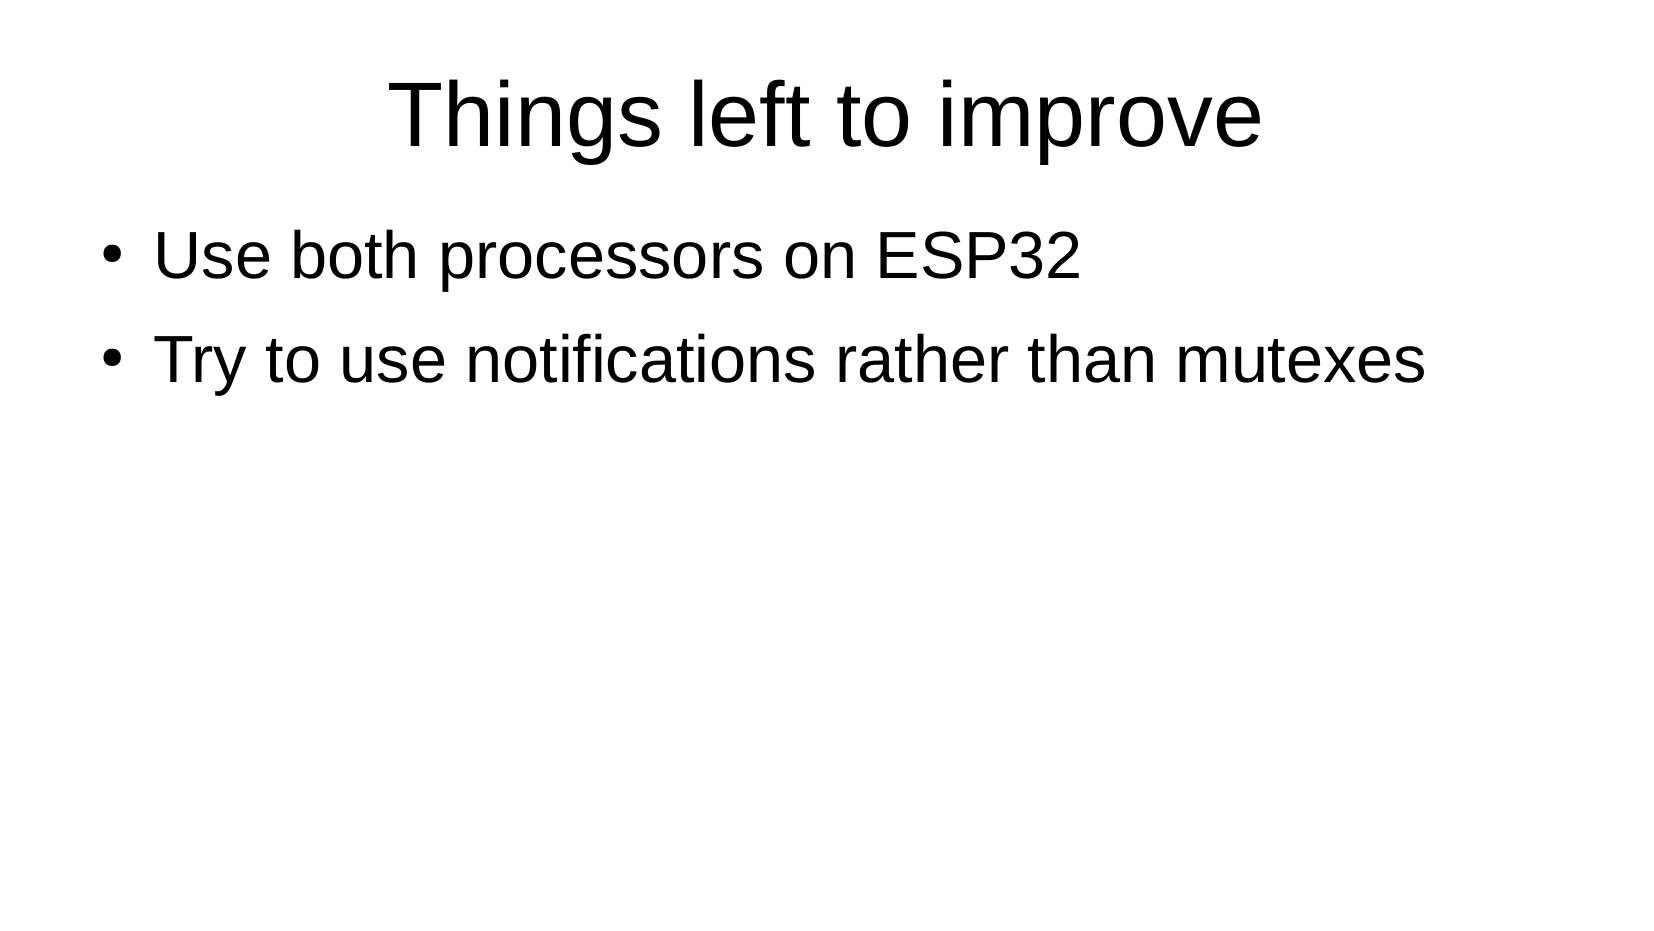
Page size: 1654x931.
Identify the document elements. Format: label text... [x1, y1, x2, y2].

list Use both processors on ESP32 Try to use notifications rather than mutexes [82, 217, 1571, 758]
title Things left to improve [82, 37, 1571, 193]
